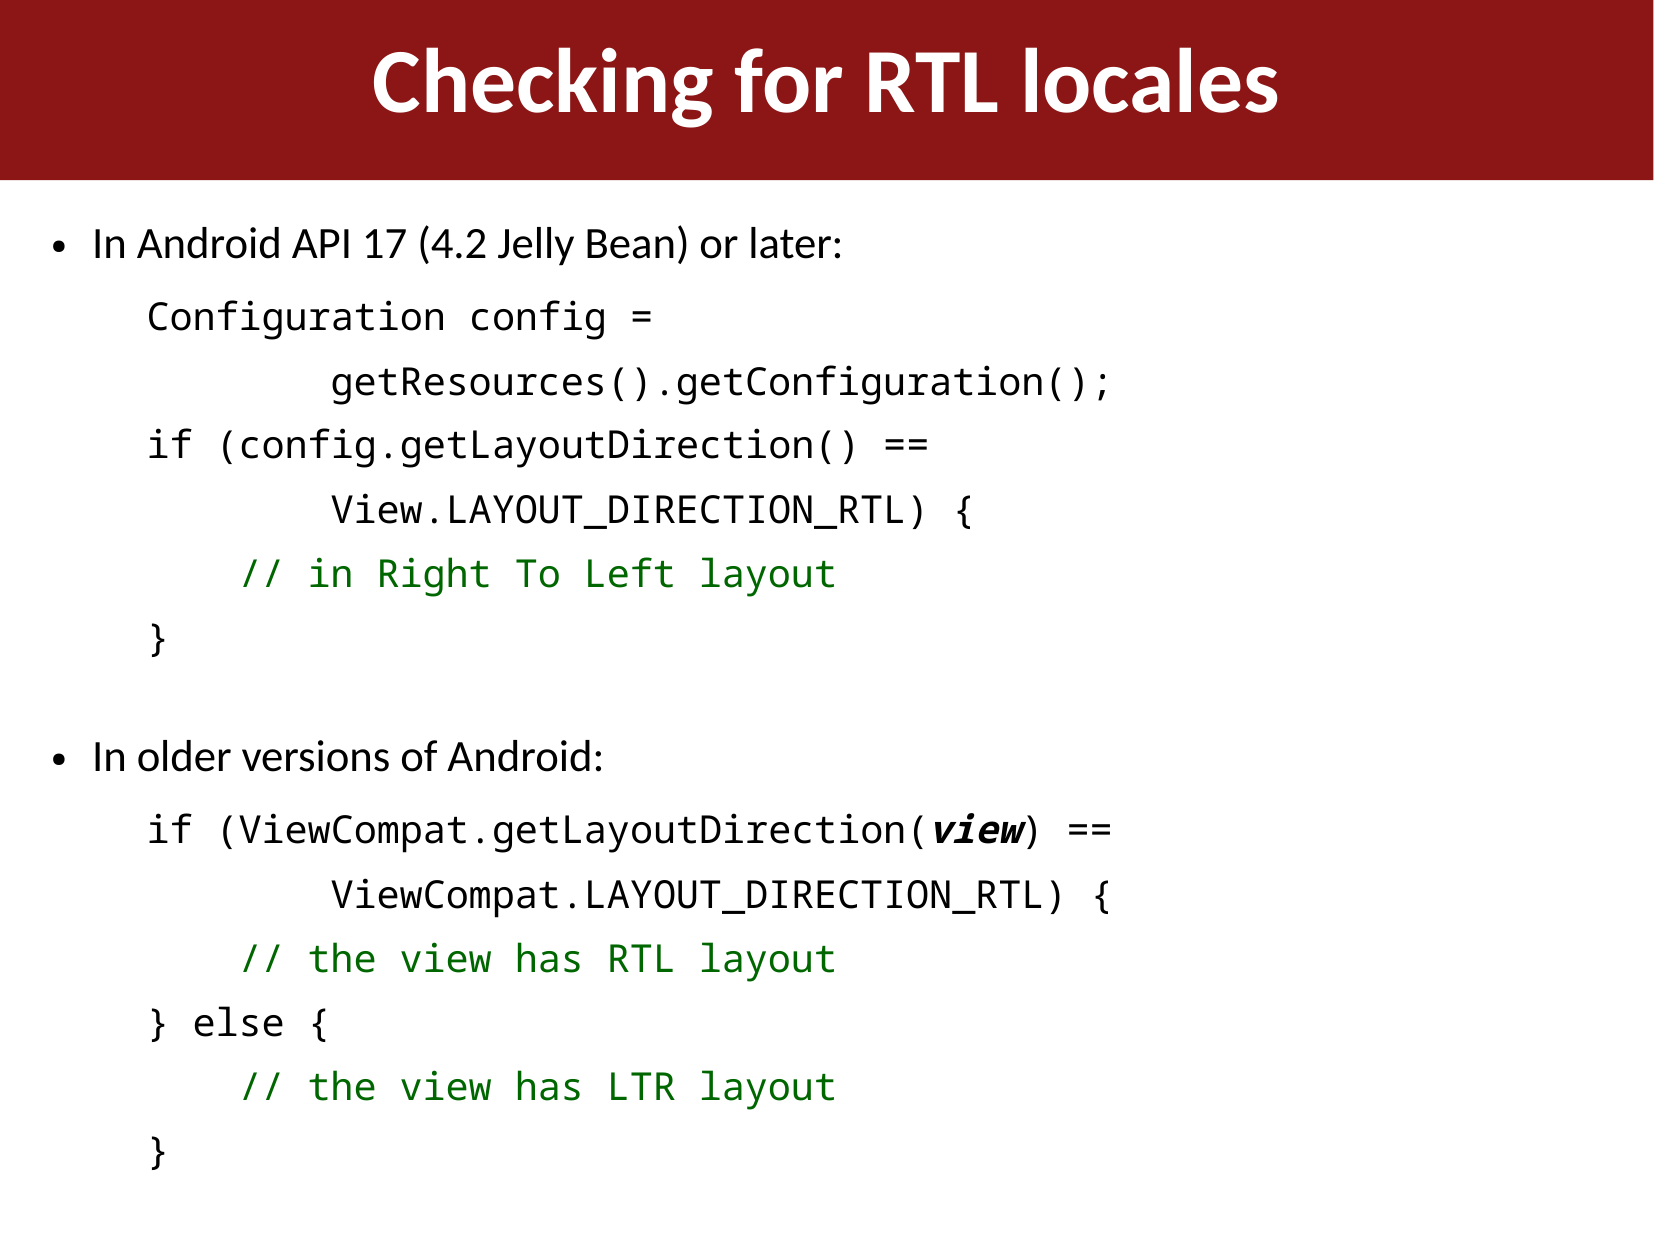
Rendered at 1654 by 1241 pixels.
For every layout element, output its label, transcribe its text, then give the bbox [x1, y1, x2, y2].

list In Android API 17 (4.2 Jelly Bean) or later: Configuration config = getResources().getConfiguration(); if (config.getLayoutDirection() == View.LAYOUT_DIRECTION_RTL) { // in Right To Left layout } In older versions of Android: if (ViewCompat.getLayoutDirection(view) == ViewCompat.LAYOUT_DIRECTION_RTL) { // the view has RTL layout } else { // the view has LTR layout } [37, 225, 1636, 1186]
title Checking for RTL locales [0, 0, 1654, 181]
